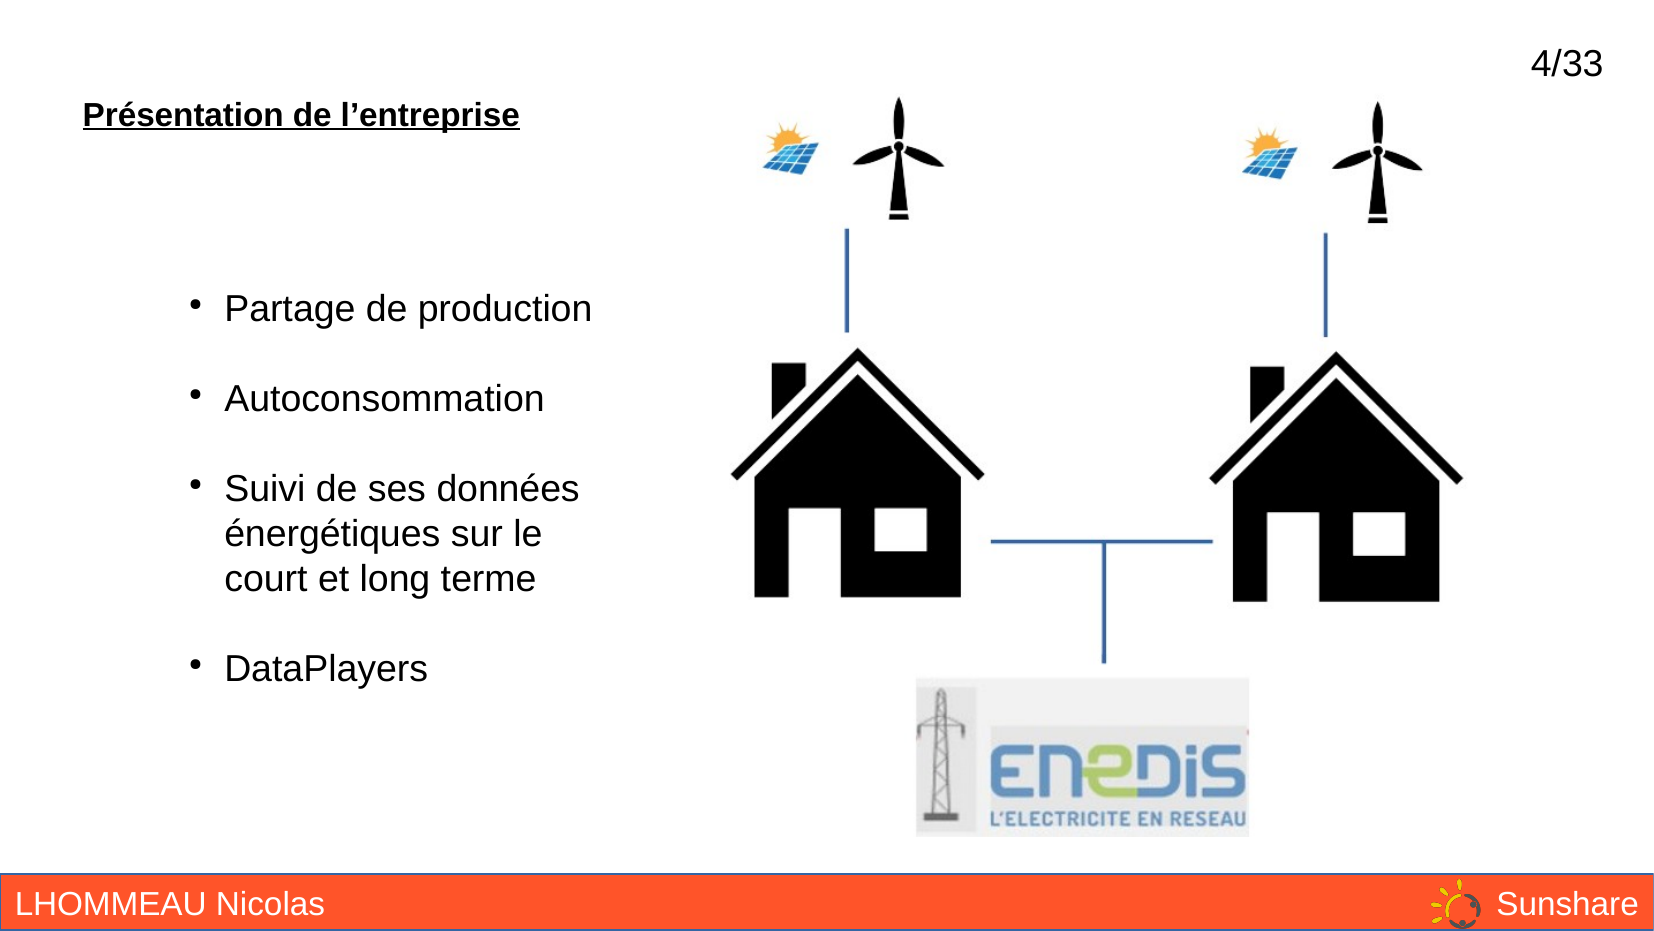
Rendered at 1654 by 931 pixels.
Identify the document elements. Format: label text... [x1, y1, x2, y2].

picture [1429, 877, 1483, 931]
picture [720, 93, 1474, 837]
title Présentation de l’entreprise [82, 37, 1571, 193]
text_box Partage de production Autoconsommation Suivi de ses données énergétiques sur le court et long terme DataPlayers [188, 192, 632, 780]
